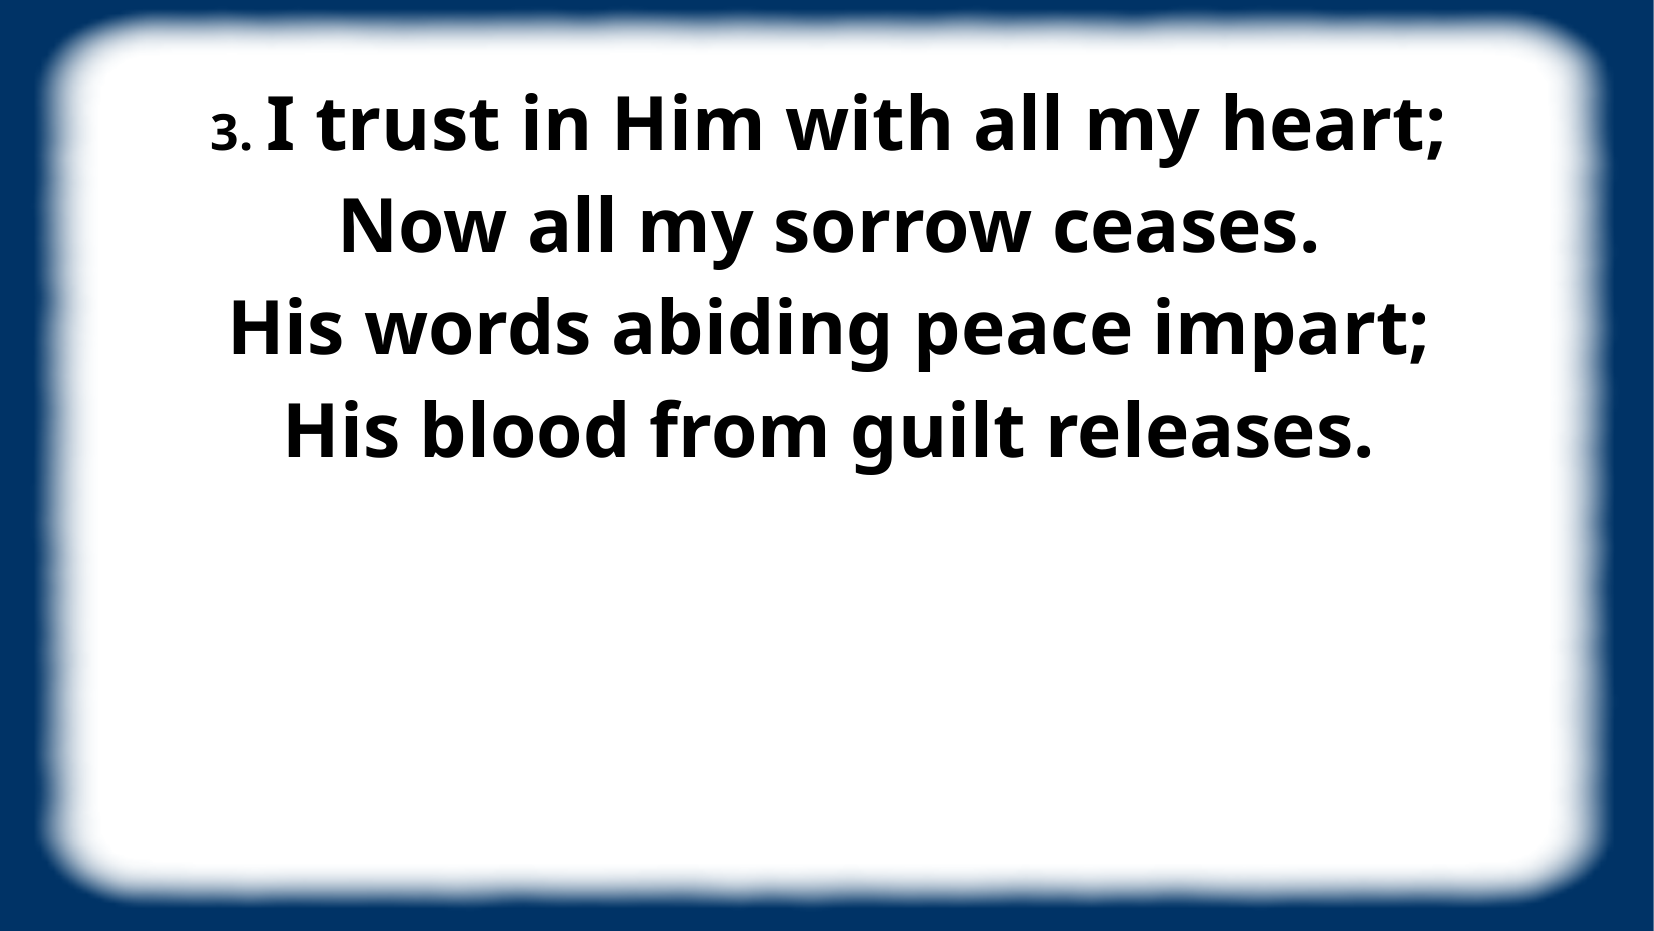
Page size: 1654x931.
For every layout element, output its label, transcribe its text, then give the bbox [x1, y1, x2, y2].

text_box 3. I trust in Him with all my heart; Now all my sorrow ceases. His words abiding peace impart; His blood from guilt releases. [124, 62, 1535, 477]
picture [0, 0, 1654, 931]
